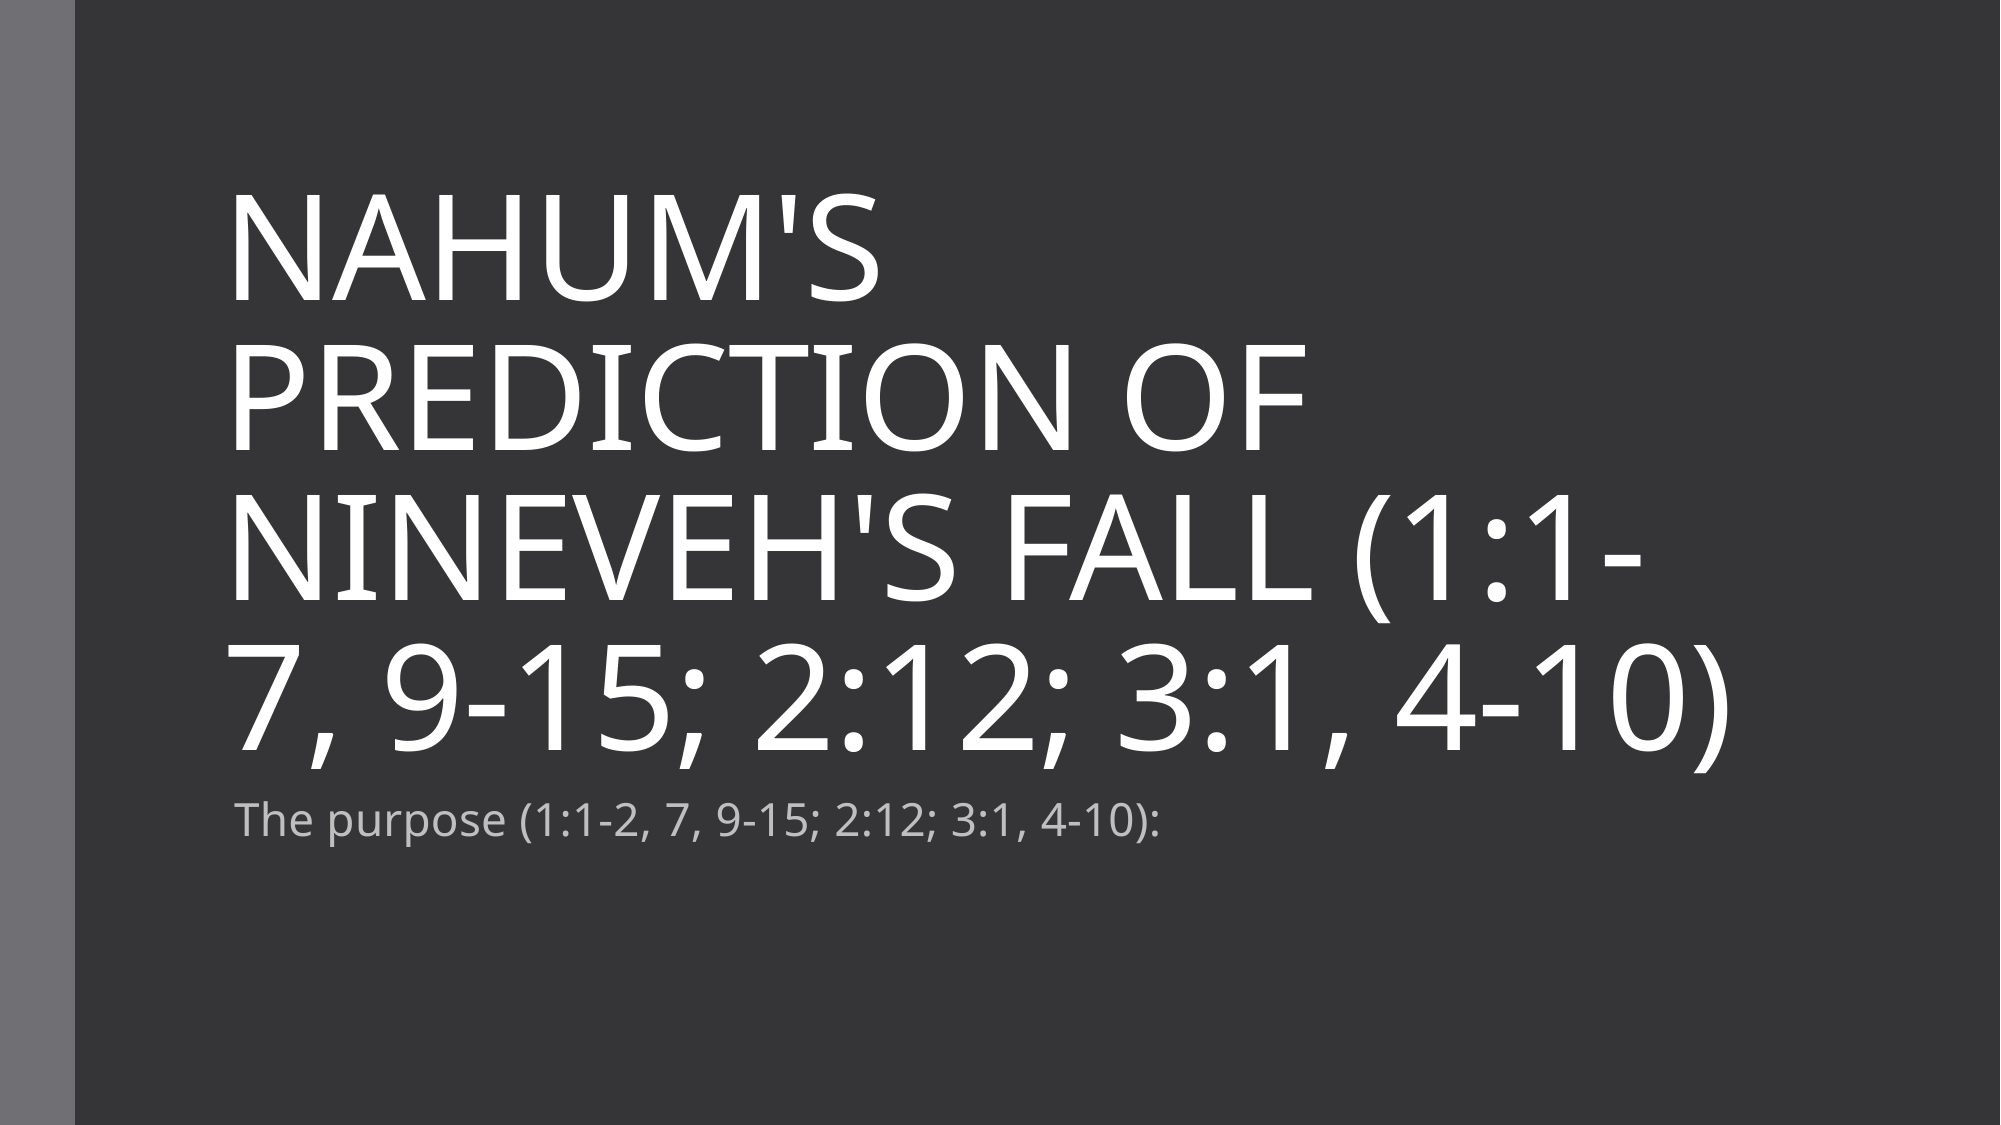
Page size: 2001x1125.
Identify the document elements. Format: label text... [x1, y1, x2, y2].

title NAHUM'S PREDICTION OF NINEVEH'S FALL (1:1-7, 9-15; 2:12; 3:1, 4-10) [206, 124, 1752, 787]
subtitle The purpose (1:1-2, 7, 9-15; 2:12; 3:1, 4-10): [206, 787, 1752, 1066]
